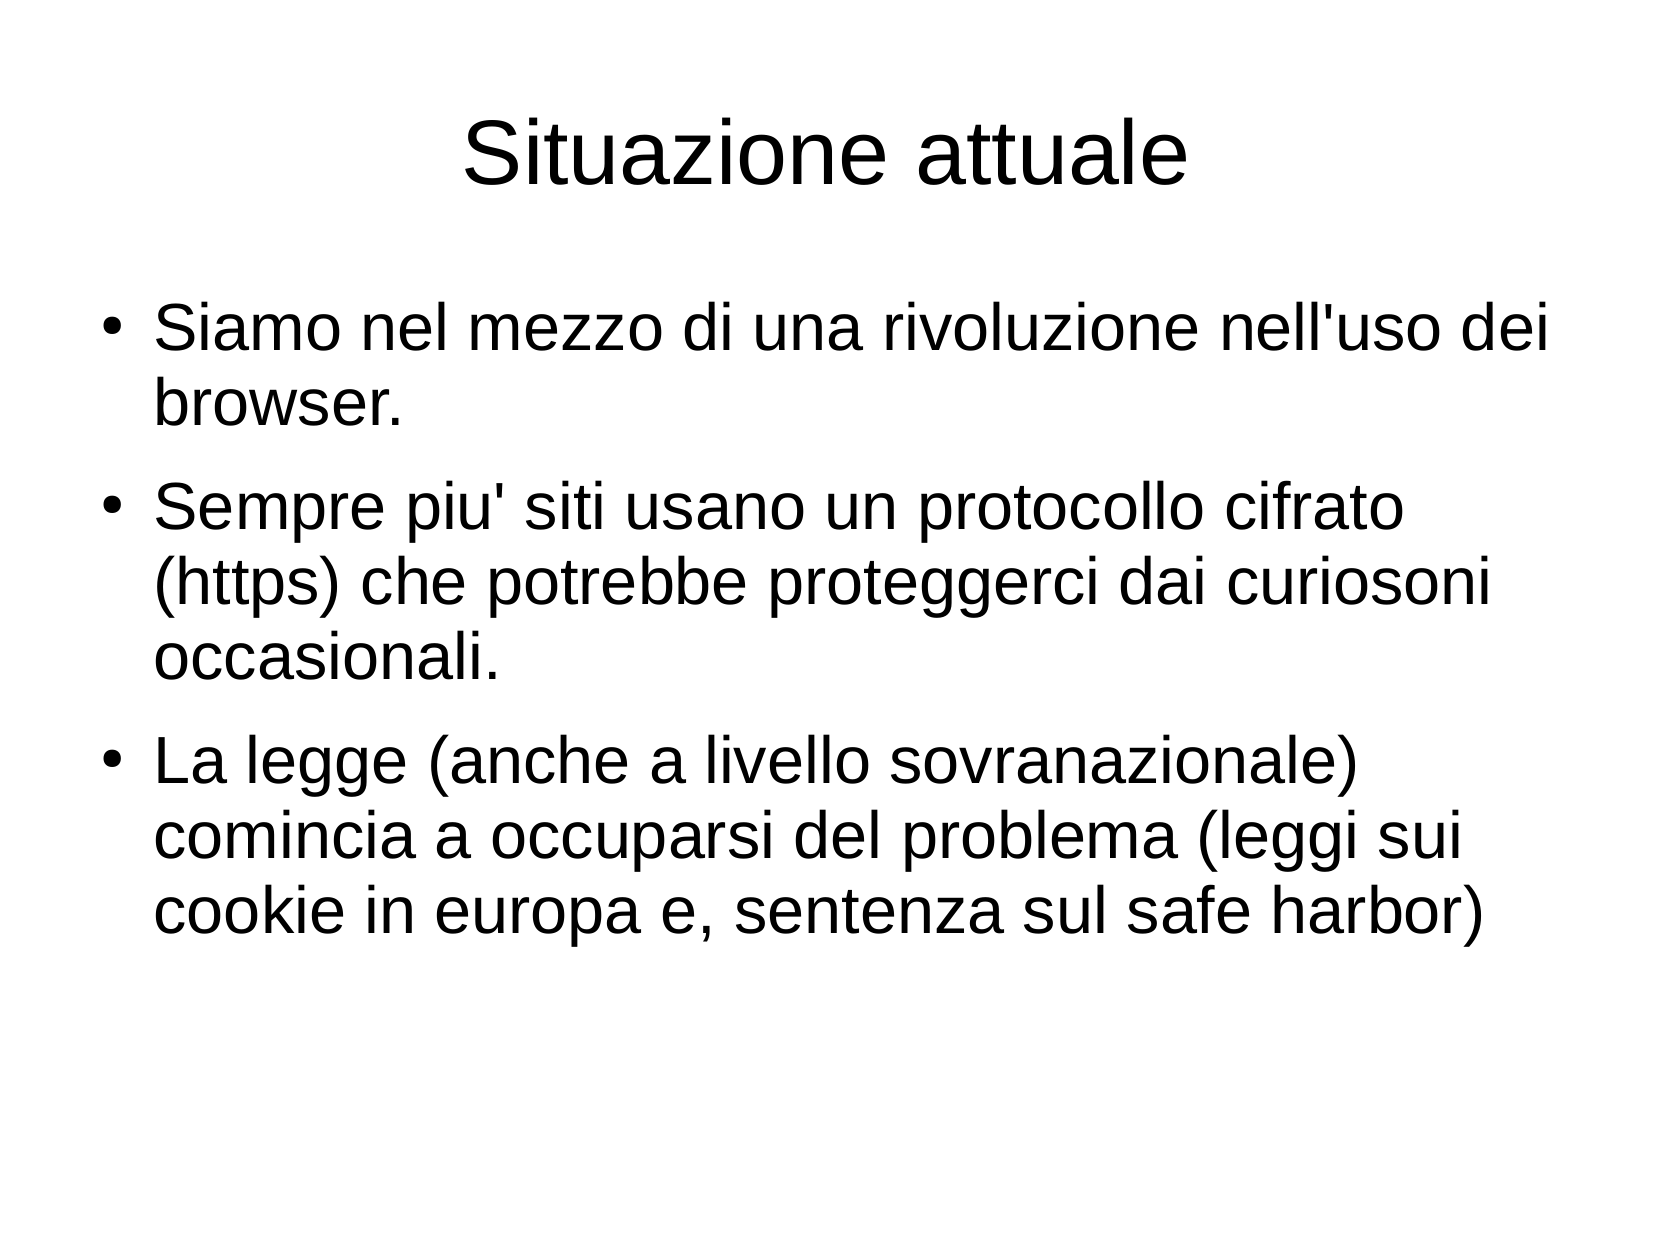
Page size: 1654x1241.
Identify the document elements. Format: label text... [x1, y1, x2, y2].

title Situazione attuale [82, 49, 1571, 257]
list Siamo nel mezzo di una rivoluzione nell'uso dei browser. Sempre piu' siti usano un protocollo cifrato (https) che potrebbe proteggerci dai curiosoni occasionali. La legge (anche a livello sovranazionale) comincia a occuparsi del problema (leggi sui cookie in europa e, sentenza sul safe harbor) [82, 290, 1571, 1010]
